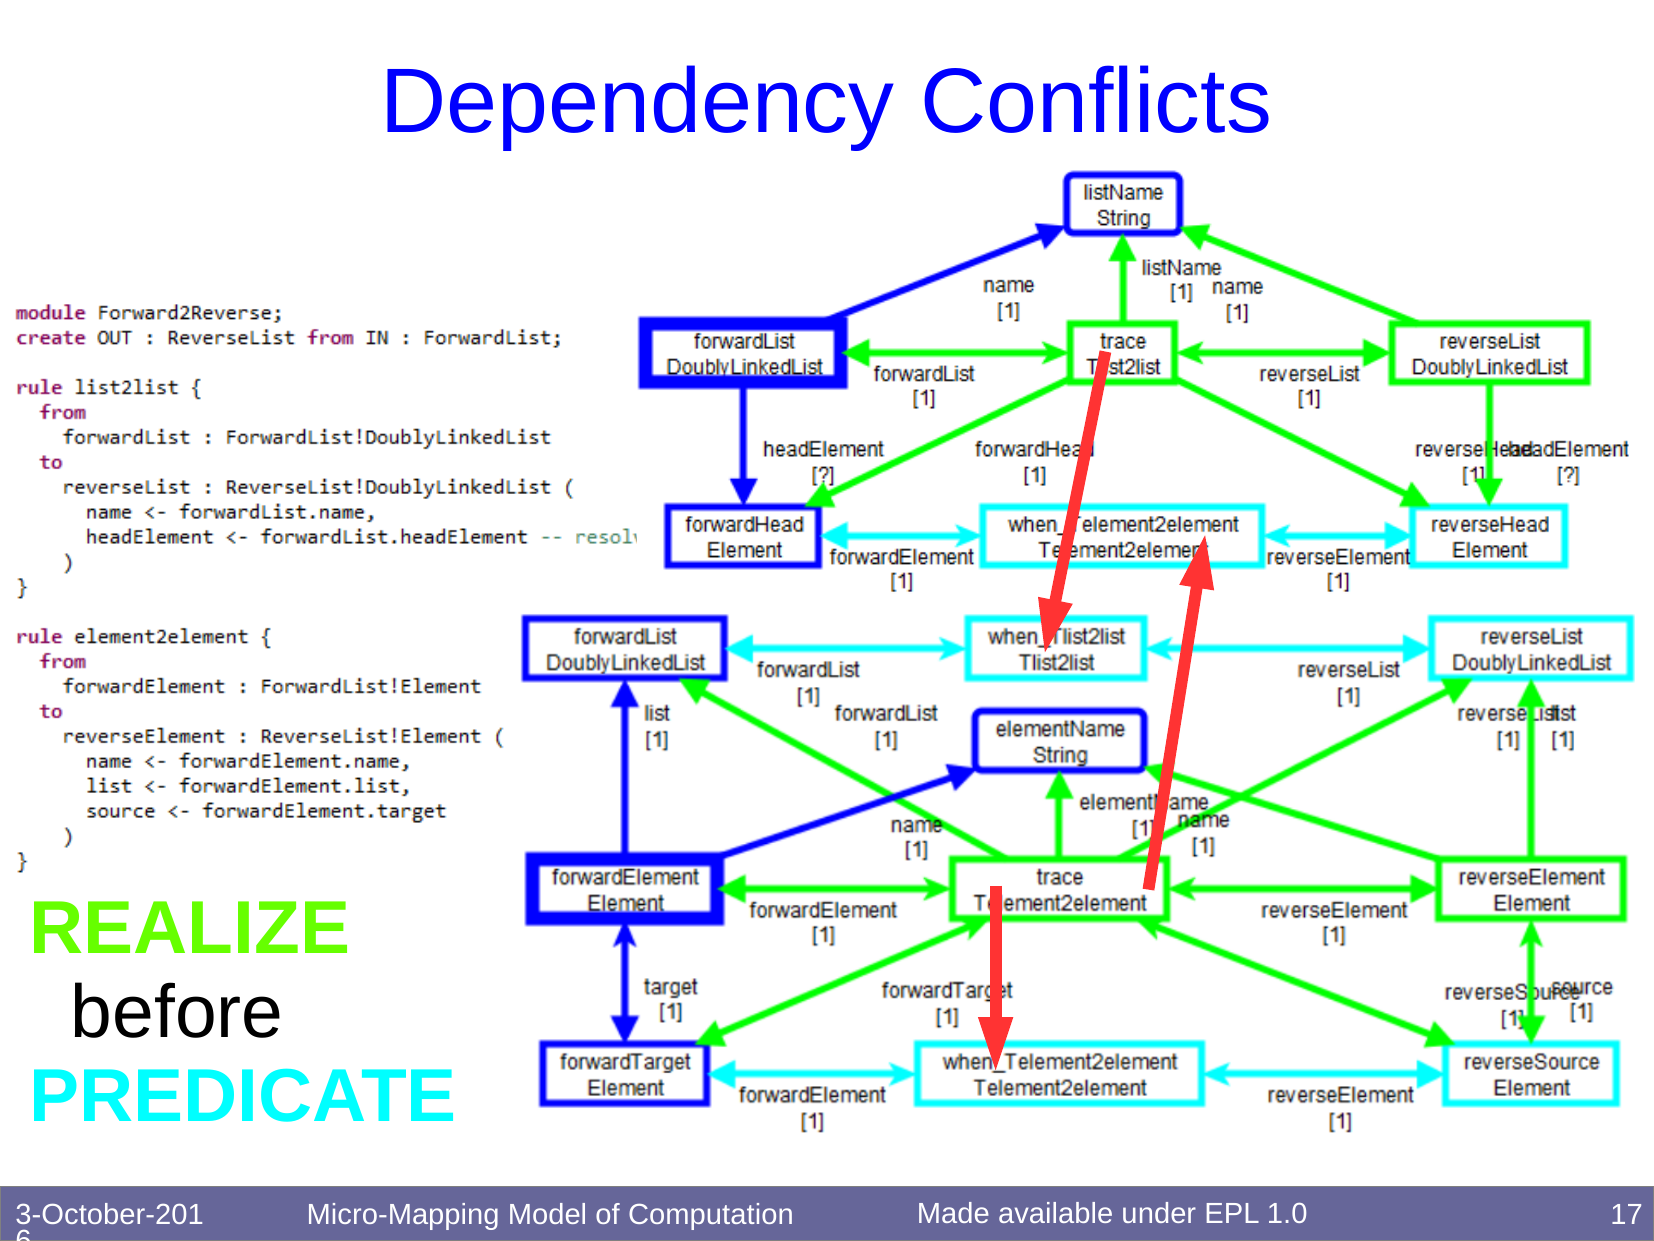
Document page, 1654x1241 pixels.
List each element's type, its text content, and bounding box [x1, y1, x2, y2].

picture [13, 170, 1635, 1133]
list REALIZE before PREDICATE [29, 885, 497, 1157]
title Dependency Conflicts [82, 49, 1571, 153]
